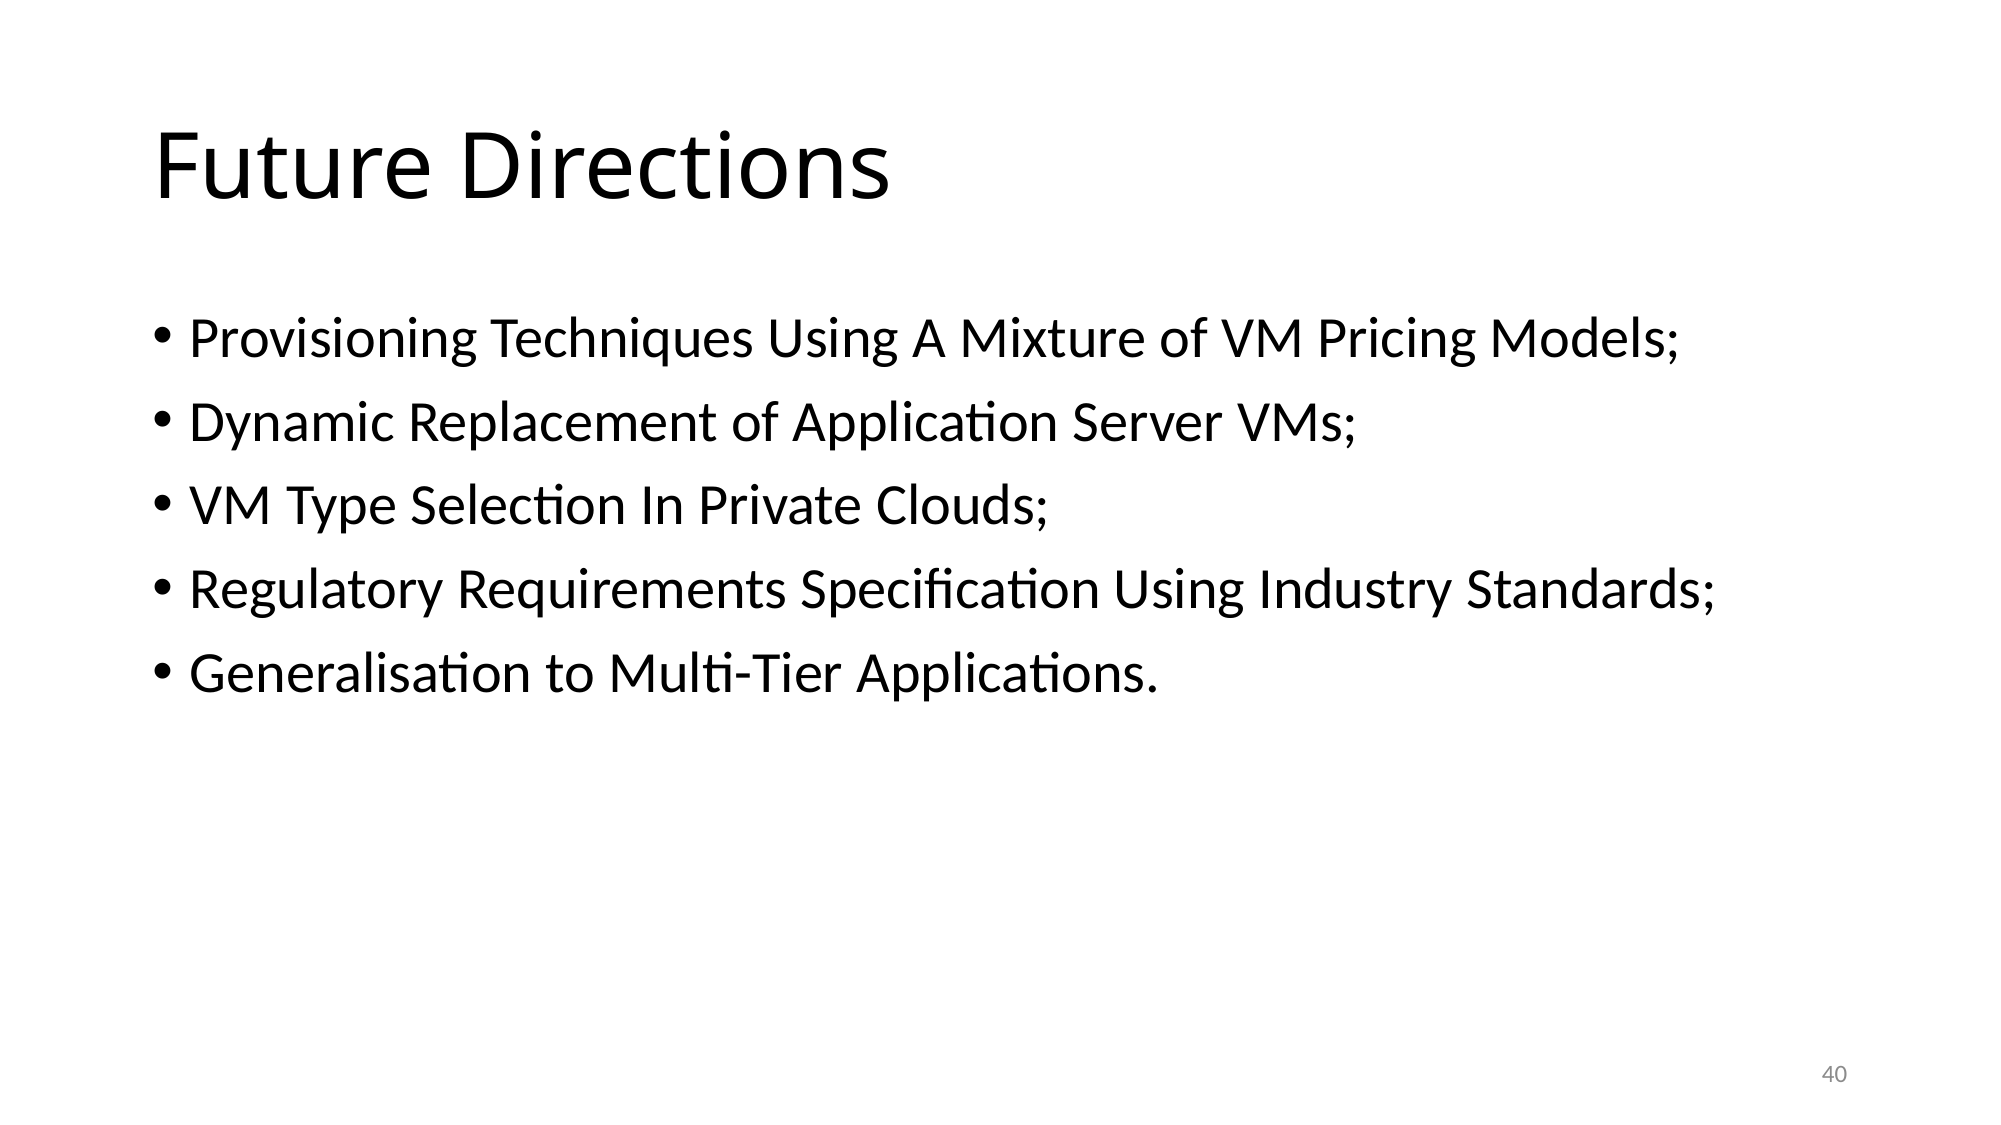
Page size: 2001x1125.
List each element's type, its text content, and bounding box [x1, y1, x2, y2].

slide_number <number> [1412, 1042, 1863, 1103]
list Provisioning Techniques Using A Mixture of VM Pricing Models; Dynamic Replacement of Application Server VMs; VM Type Selection In Private Clouds; Regulatory Requirements Specification Using Industry Standards; Generalisation to Multi-Tier Applications. [137, 299, 1758, 1014]
title Future Directions [137, 59, 1863, 278]
